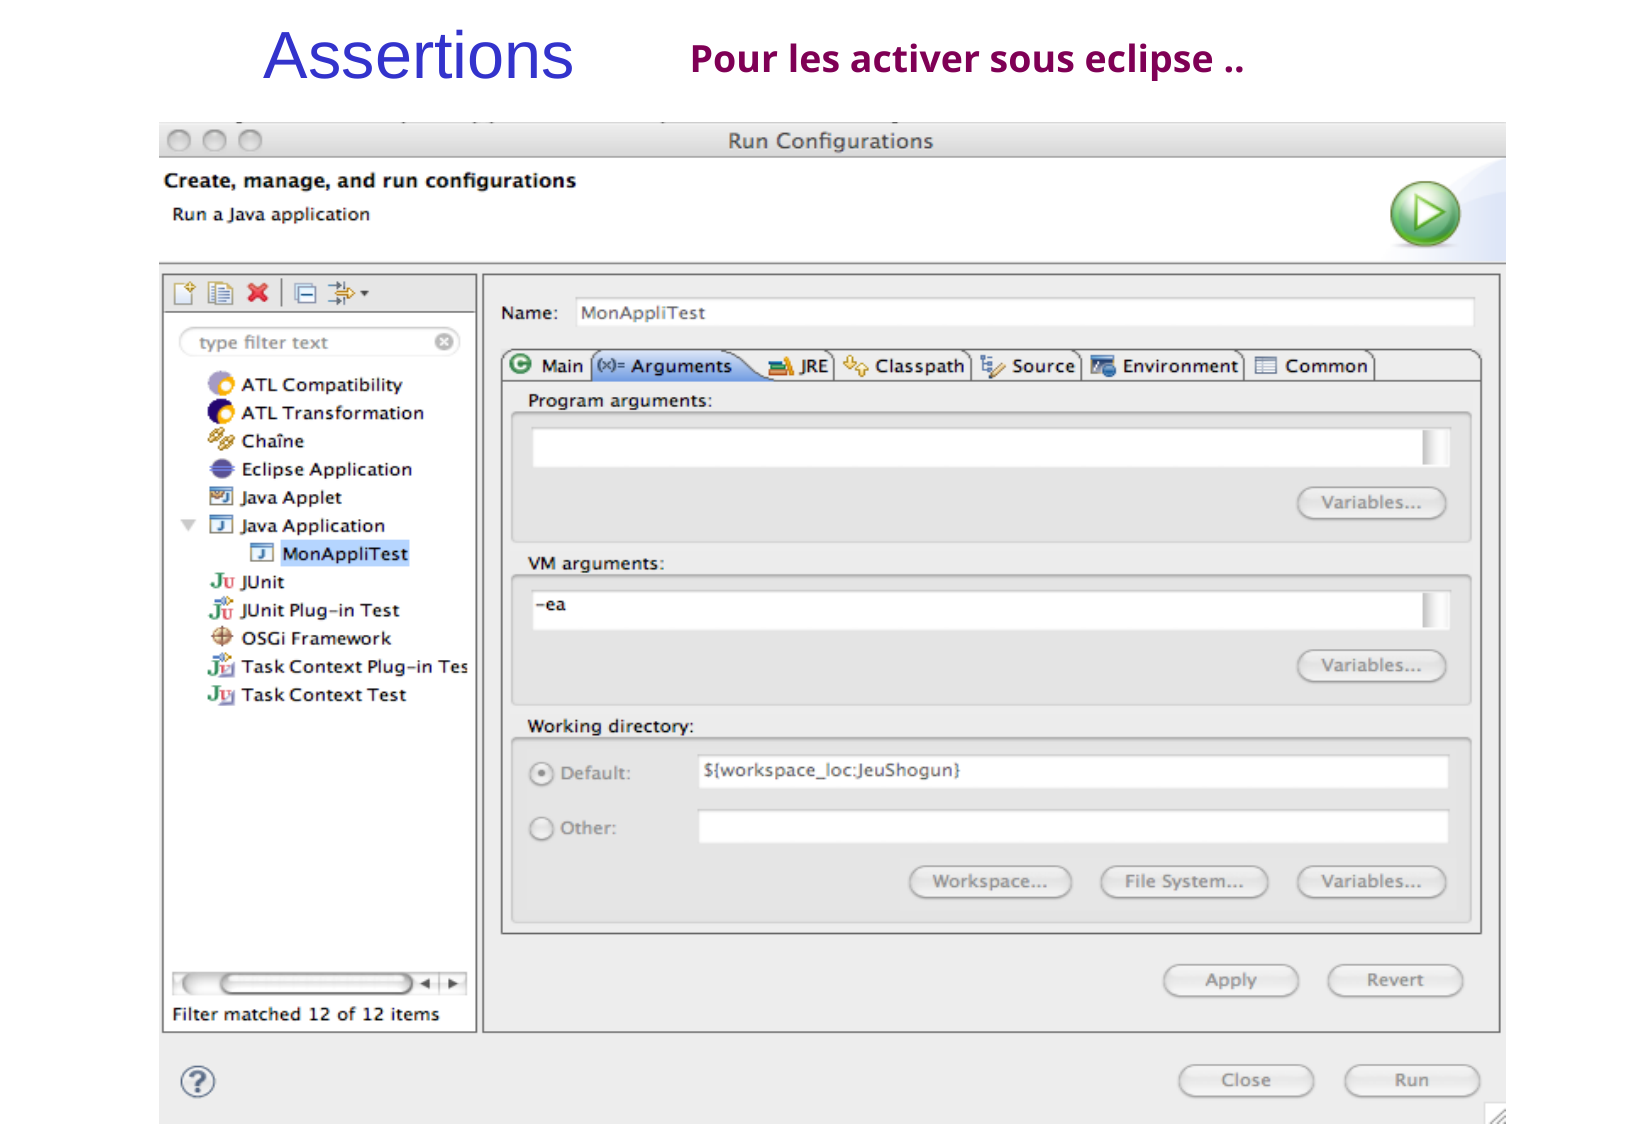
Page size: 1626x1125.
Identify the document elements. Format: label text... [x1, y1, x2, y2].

picture [159, 122, 1506, 1124]
text_box Pour les activer sous eclipse .. [674, 27, 1531, 225]
text_box Assertions [135, 0, 705, 117]
